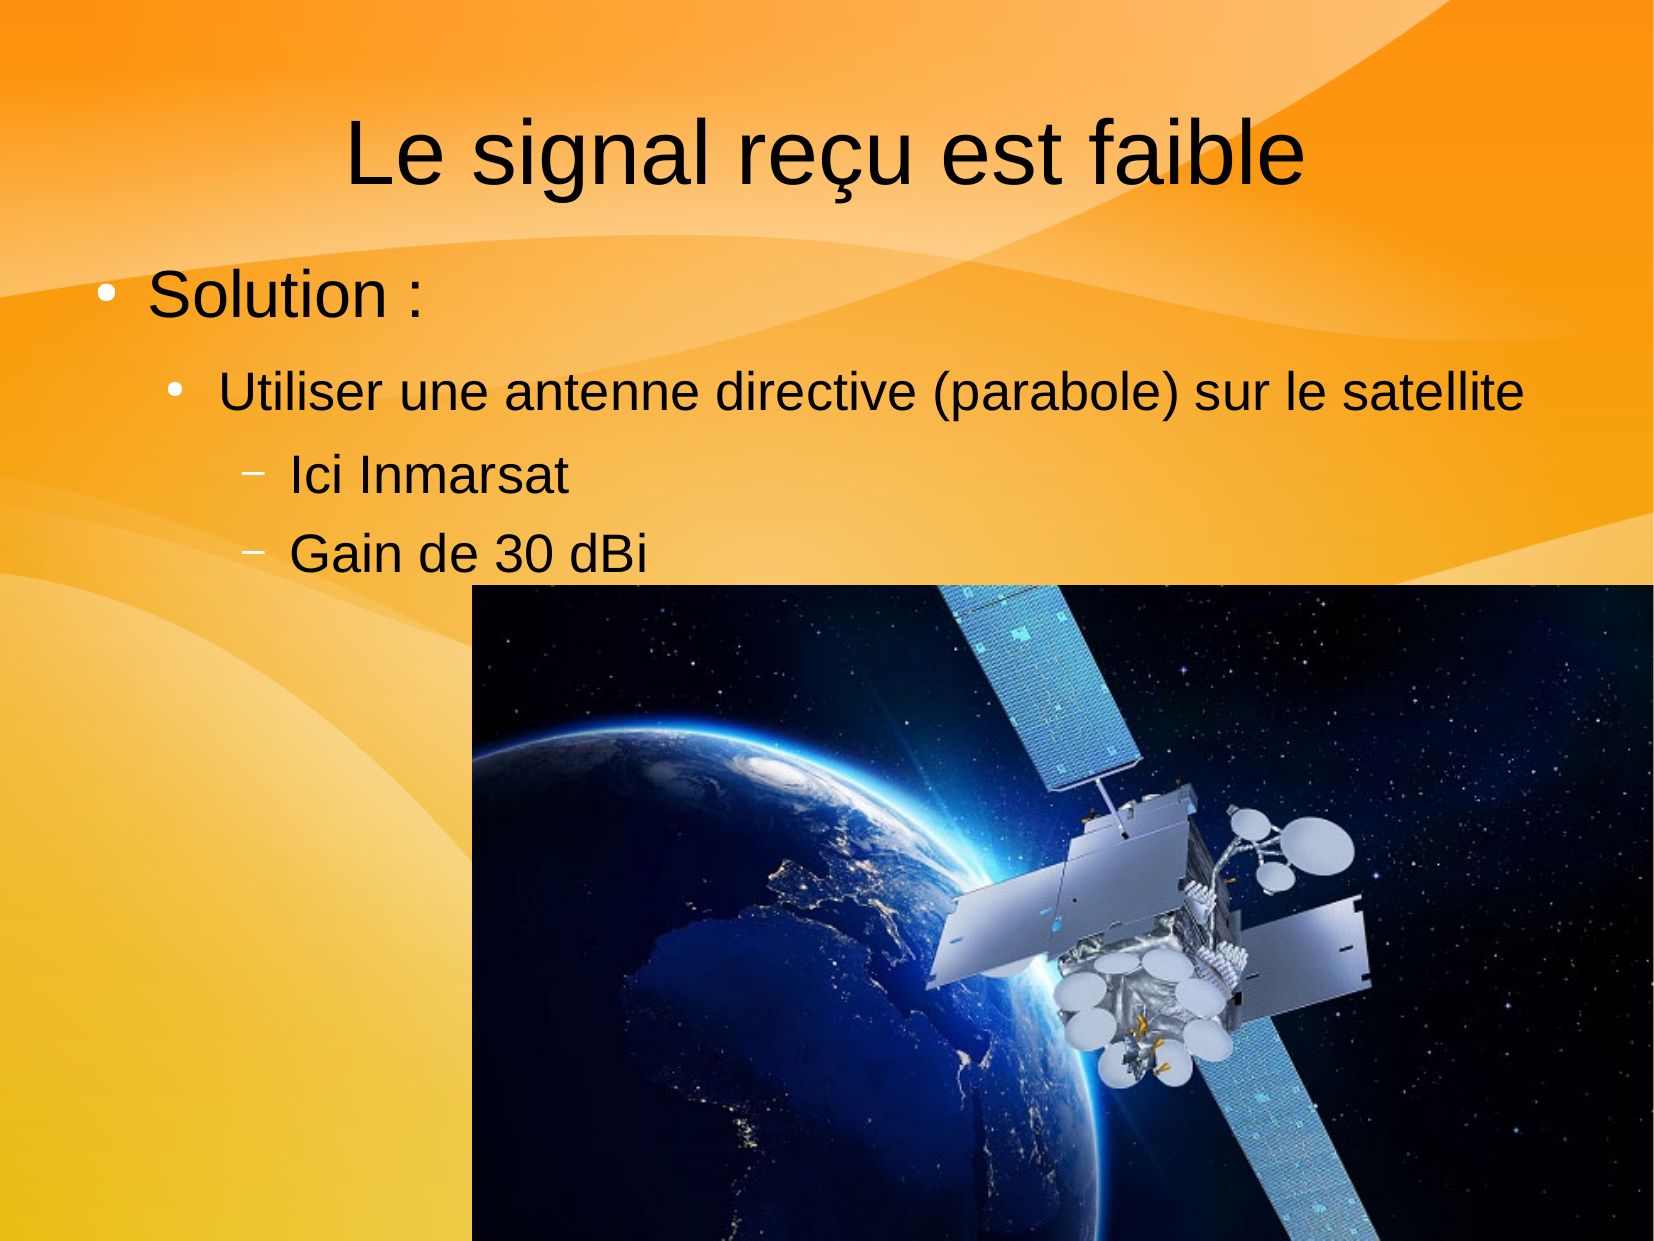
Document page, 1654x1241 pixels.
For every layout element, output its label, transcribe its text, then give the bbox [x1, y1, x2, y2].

list Solution : Utiliser une antenne directive (parabole) sur le satellite Ici Inmarsat Gain de 30 dBi [76, 256, 1565, 1241]
title Le signal reçu est faible [82, 49, 1571, 257]
picture [0, 0, 1654, 1241]
